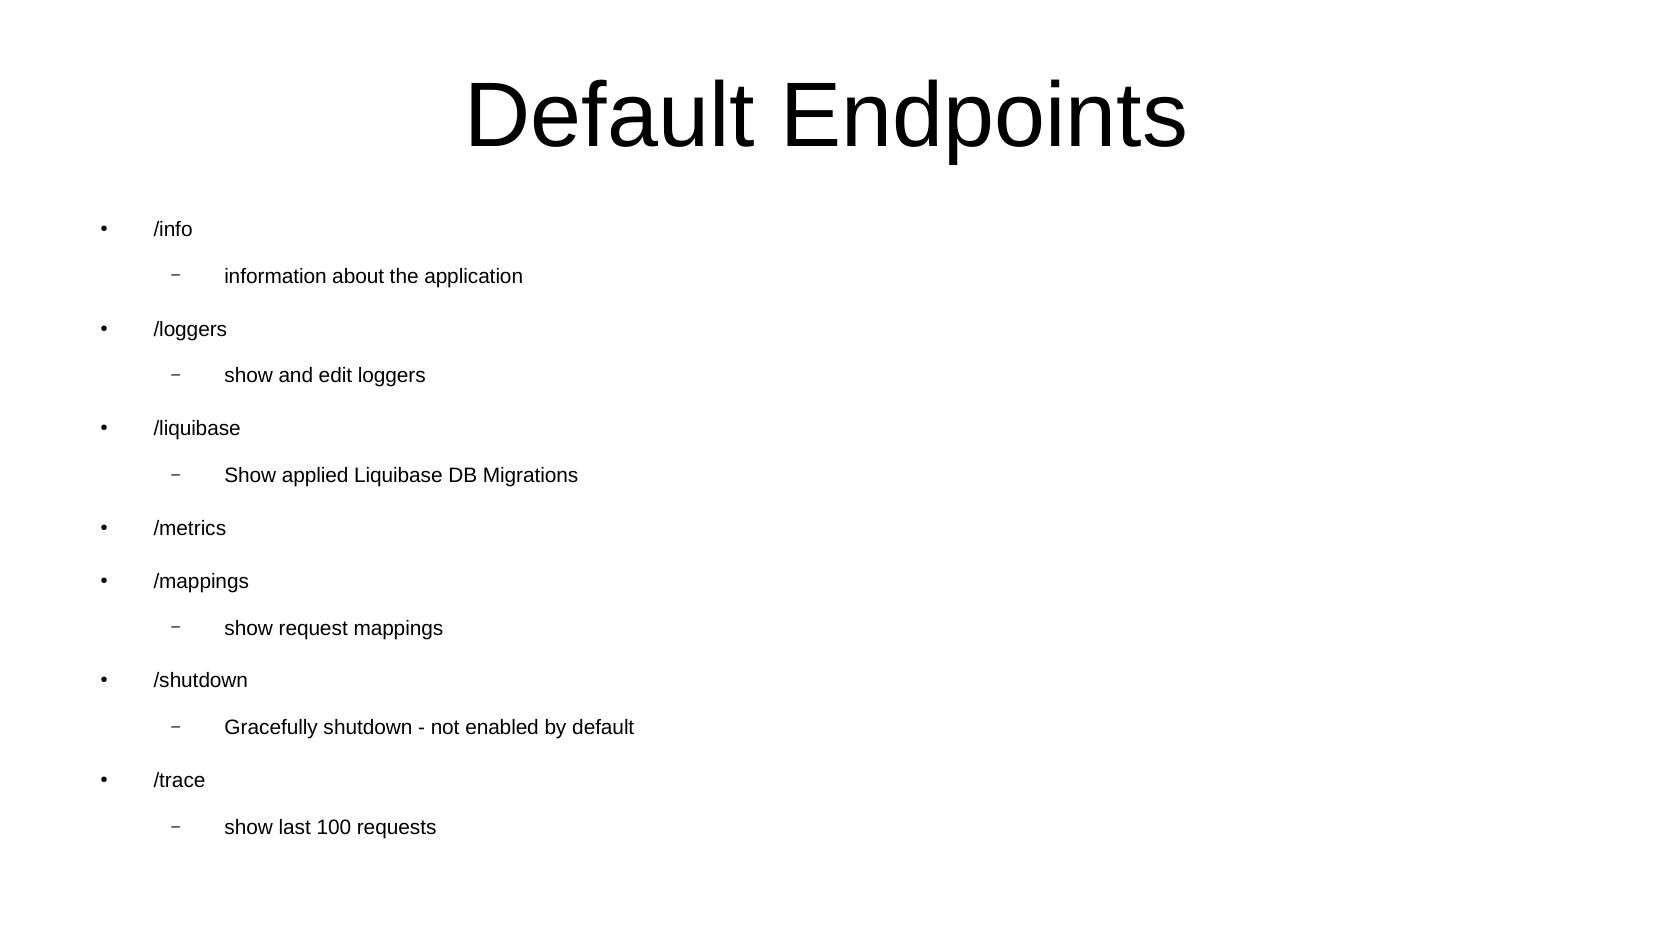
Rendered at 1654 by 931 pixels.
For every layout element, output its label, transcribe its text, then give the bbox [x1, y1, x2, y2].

list /info information about the application /loggers show and edit loggers /liquibase Show applied Liquibase DB Migrations /metrics /mappings show request mappings /shutdown Gracefully shutdown - not enabled by default /trace show last 100 requests [82, 217, 1606, 916]
title Default Endpoints [82, 37, 1571, 193]
